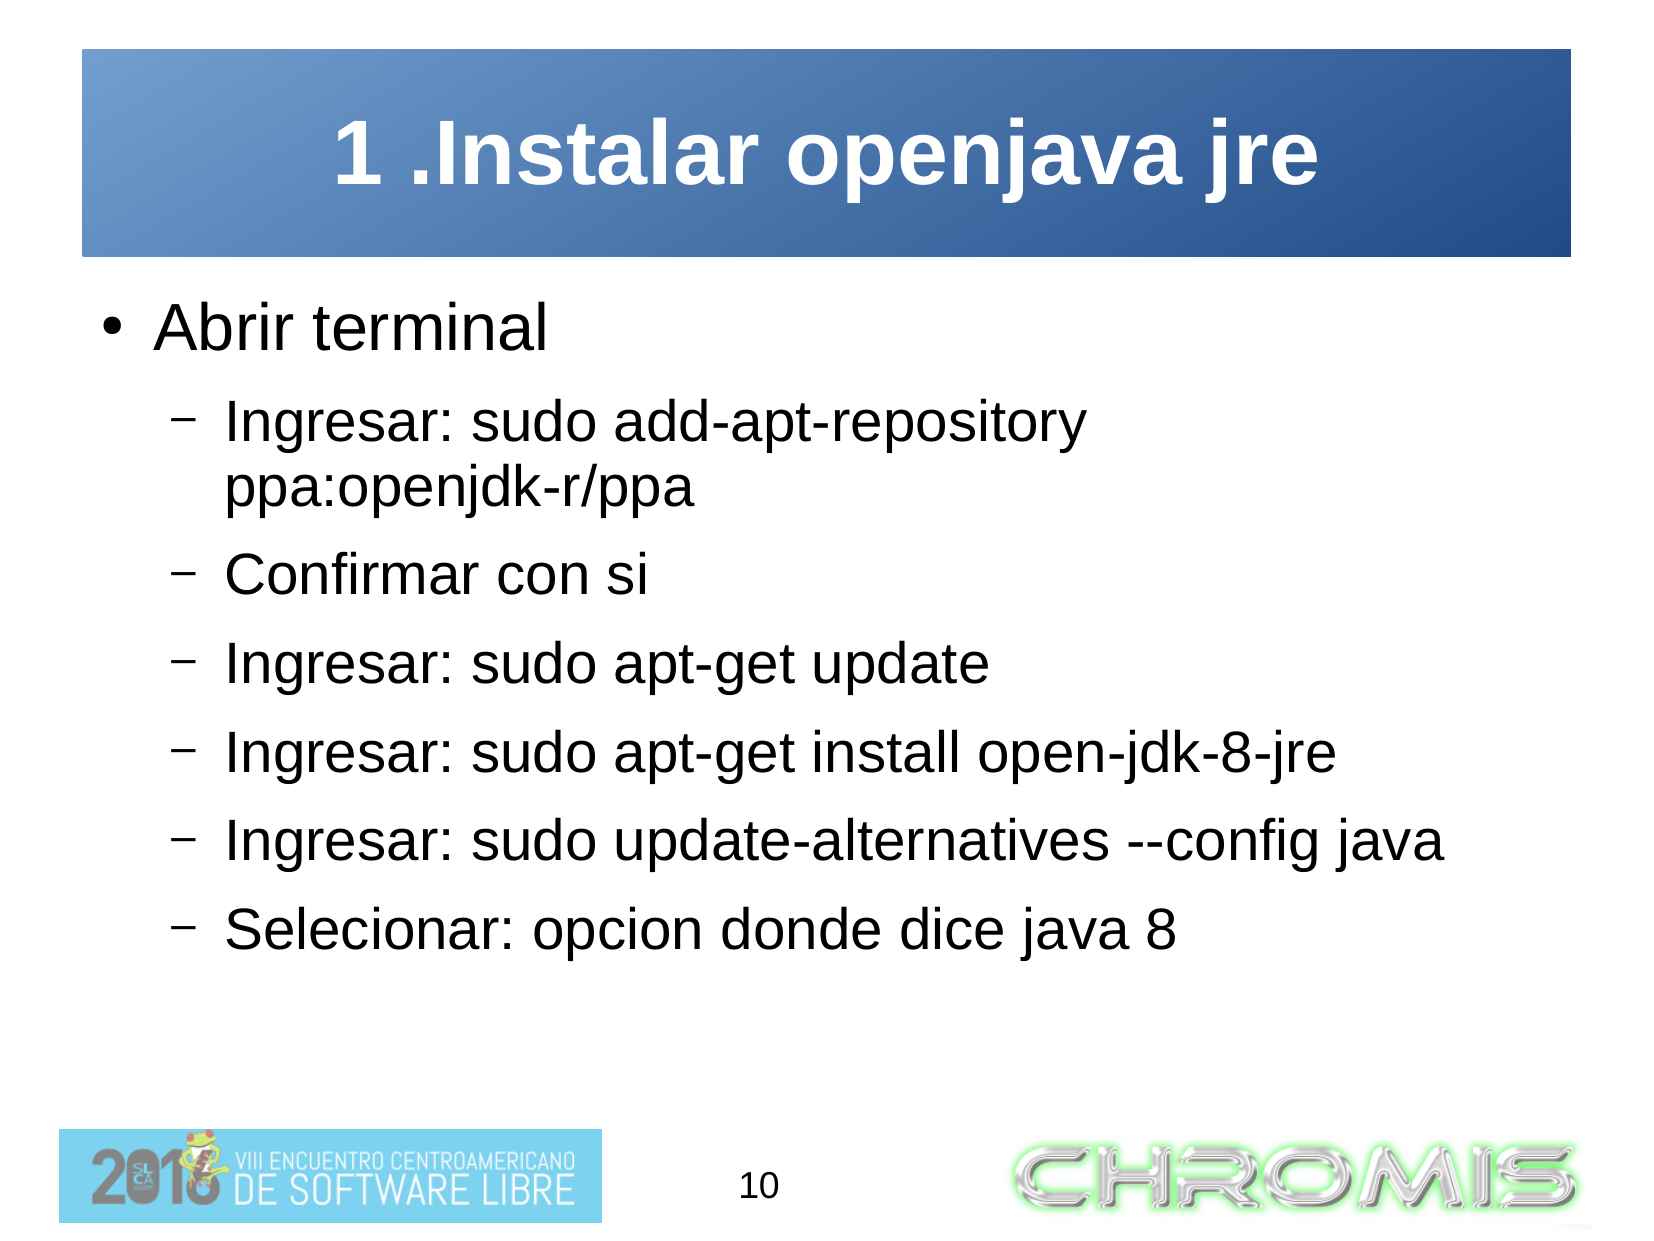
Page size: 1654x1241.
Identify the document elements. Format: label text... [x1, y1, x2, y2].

list Abrir terminal Ingresar: sudo add-apt-repository ppa:openjdk-r/ppa Confirmar con si Ingresar: sudo apt-get update Ingresar: sudo apt-get install open-jdk-8-jre Ingresar: sudo update-alternatives --config java Selecionar: opcion donde dice java 8 [82, 290, 1571, 1010]
title 1 .Instalar openjava jre [82, 49, 1571, 257]
